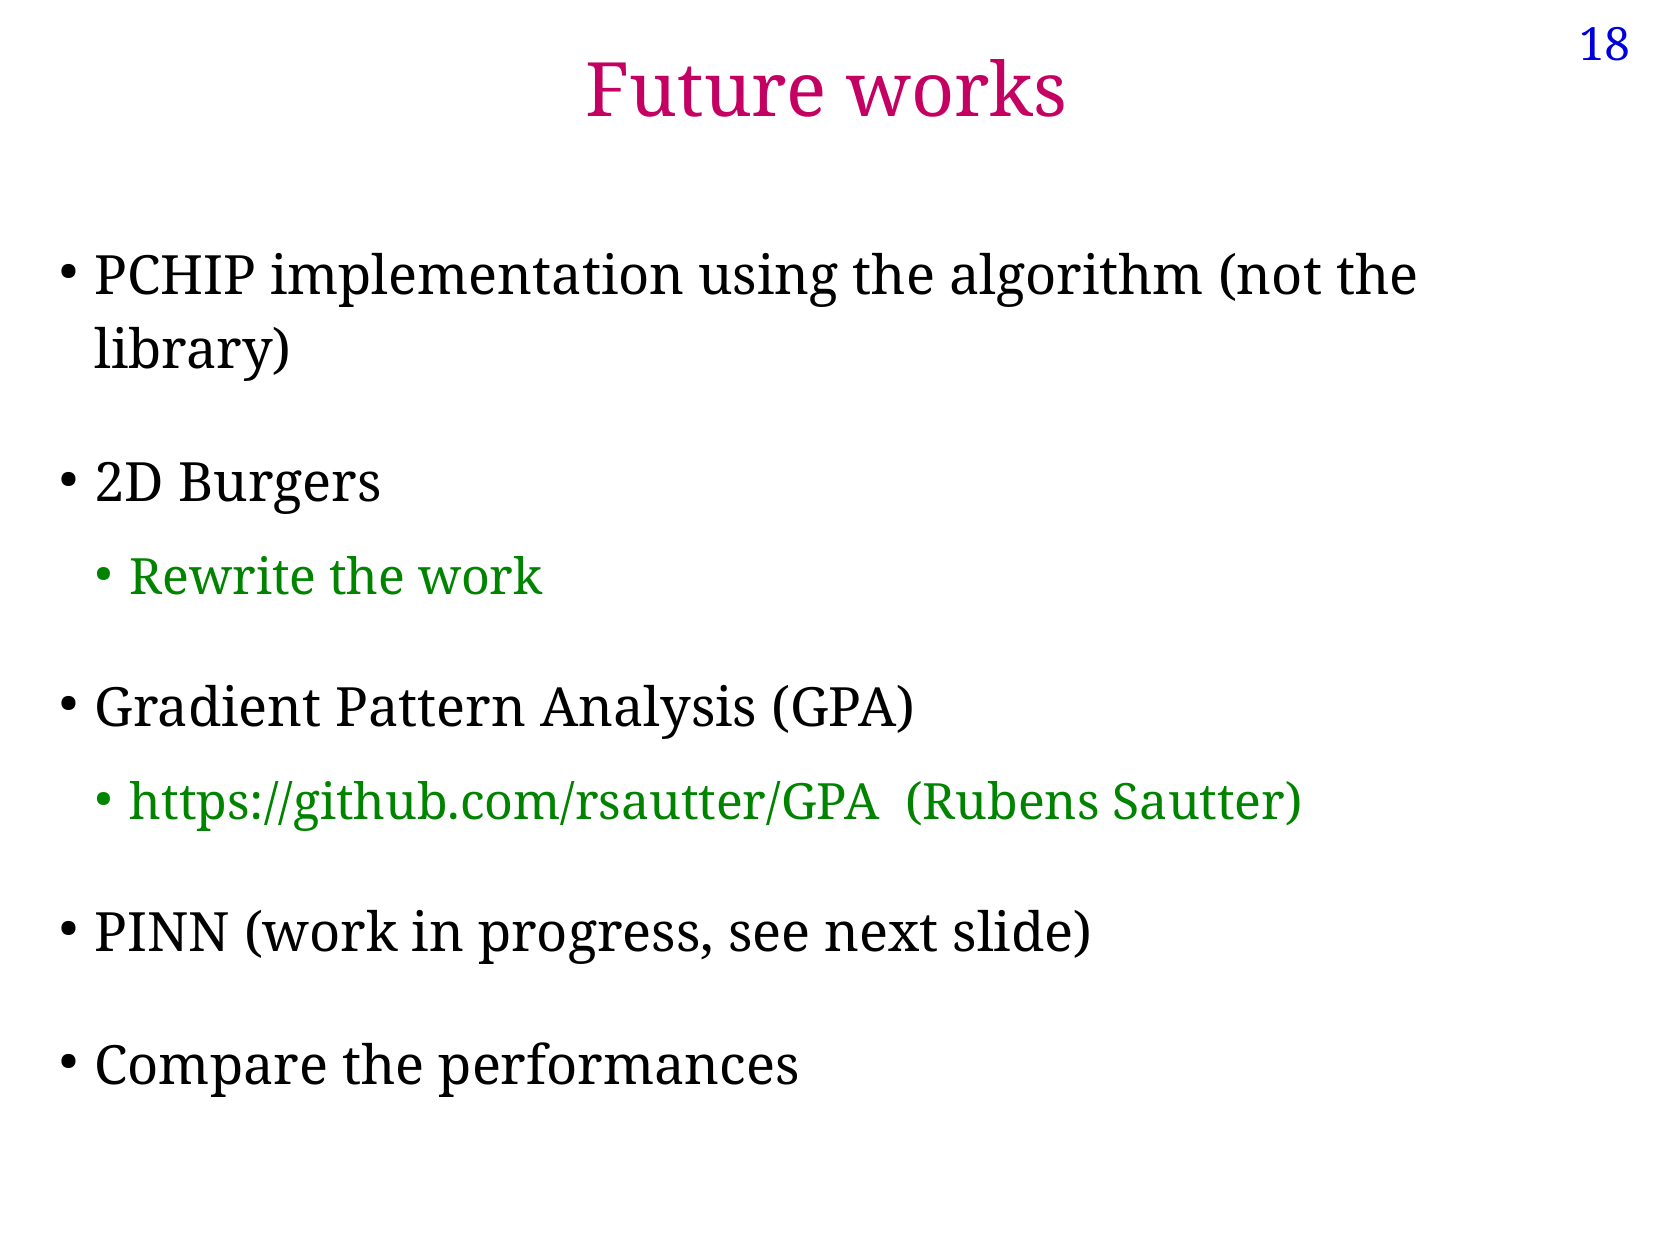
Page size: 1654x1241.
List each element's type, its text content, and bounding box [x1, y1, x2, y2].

title Future works [59, 29, 1595, 148]
list PCHIP implementation using the algorithm (not the library) 2D Burgers Rewrite the work Gradient Pattern Analysis (GPA) https://github.com/rsautter/GPA (Rubens Sautter) PINN (work in progress, see next slide) Compare the performances [59, 236, 1595, 1211]
